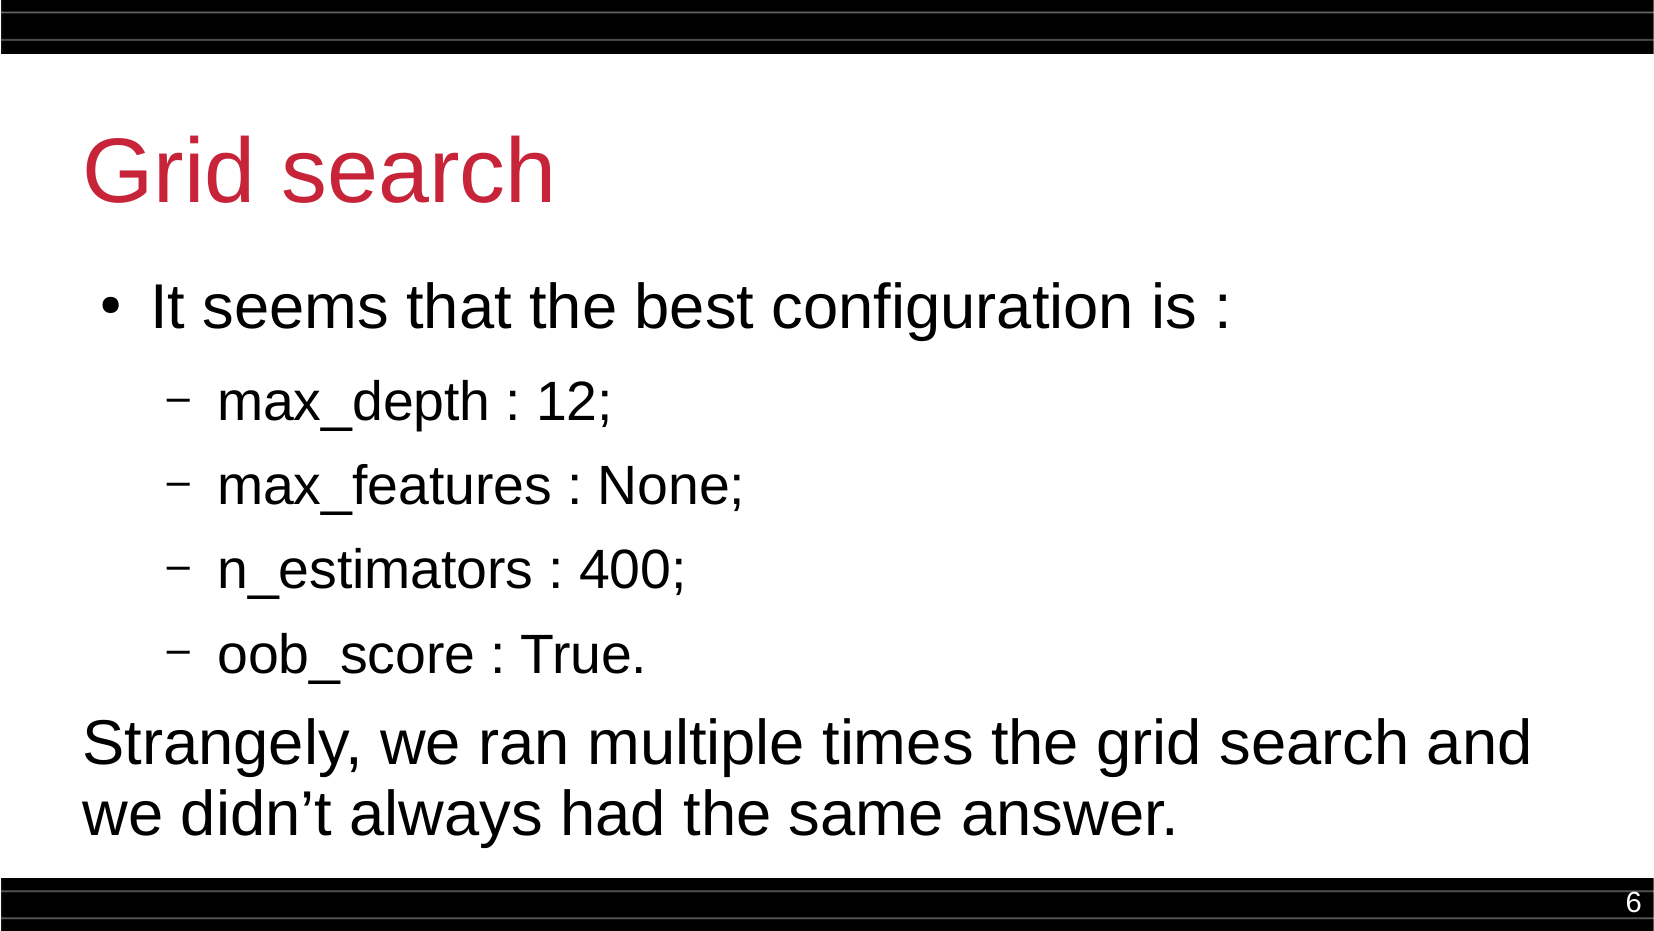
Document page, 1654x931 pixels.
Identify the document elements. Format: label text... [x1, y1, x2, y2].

title Grid search [82, 92, 1571, 249]
picture [1, 878, 1654, 931]
picture [1, 0, 1654, 54]
list It seems that the best configuration is : max_depth : 12; max_features : None; n_estimators : 400; oob_score : True. Strangely, we ran multiple times the grid search and we didn’t always had the same answer. [82, 271, 1571, 851]
